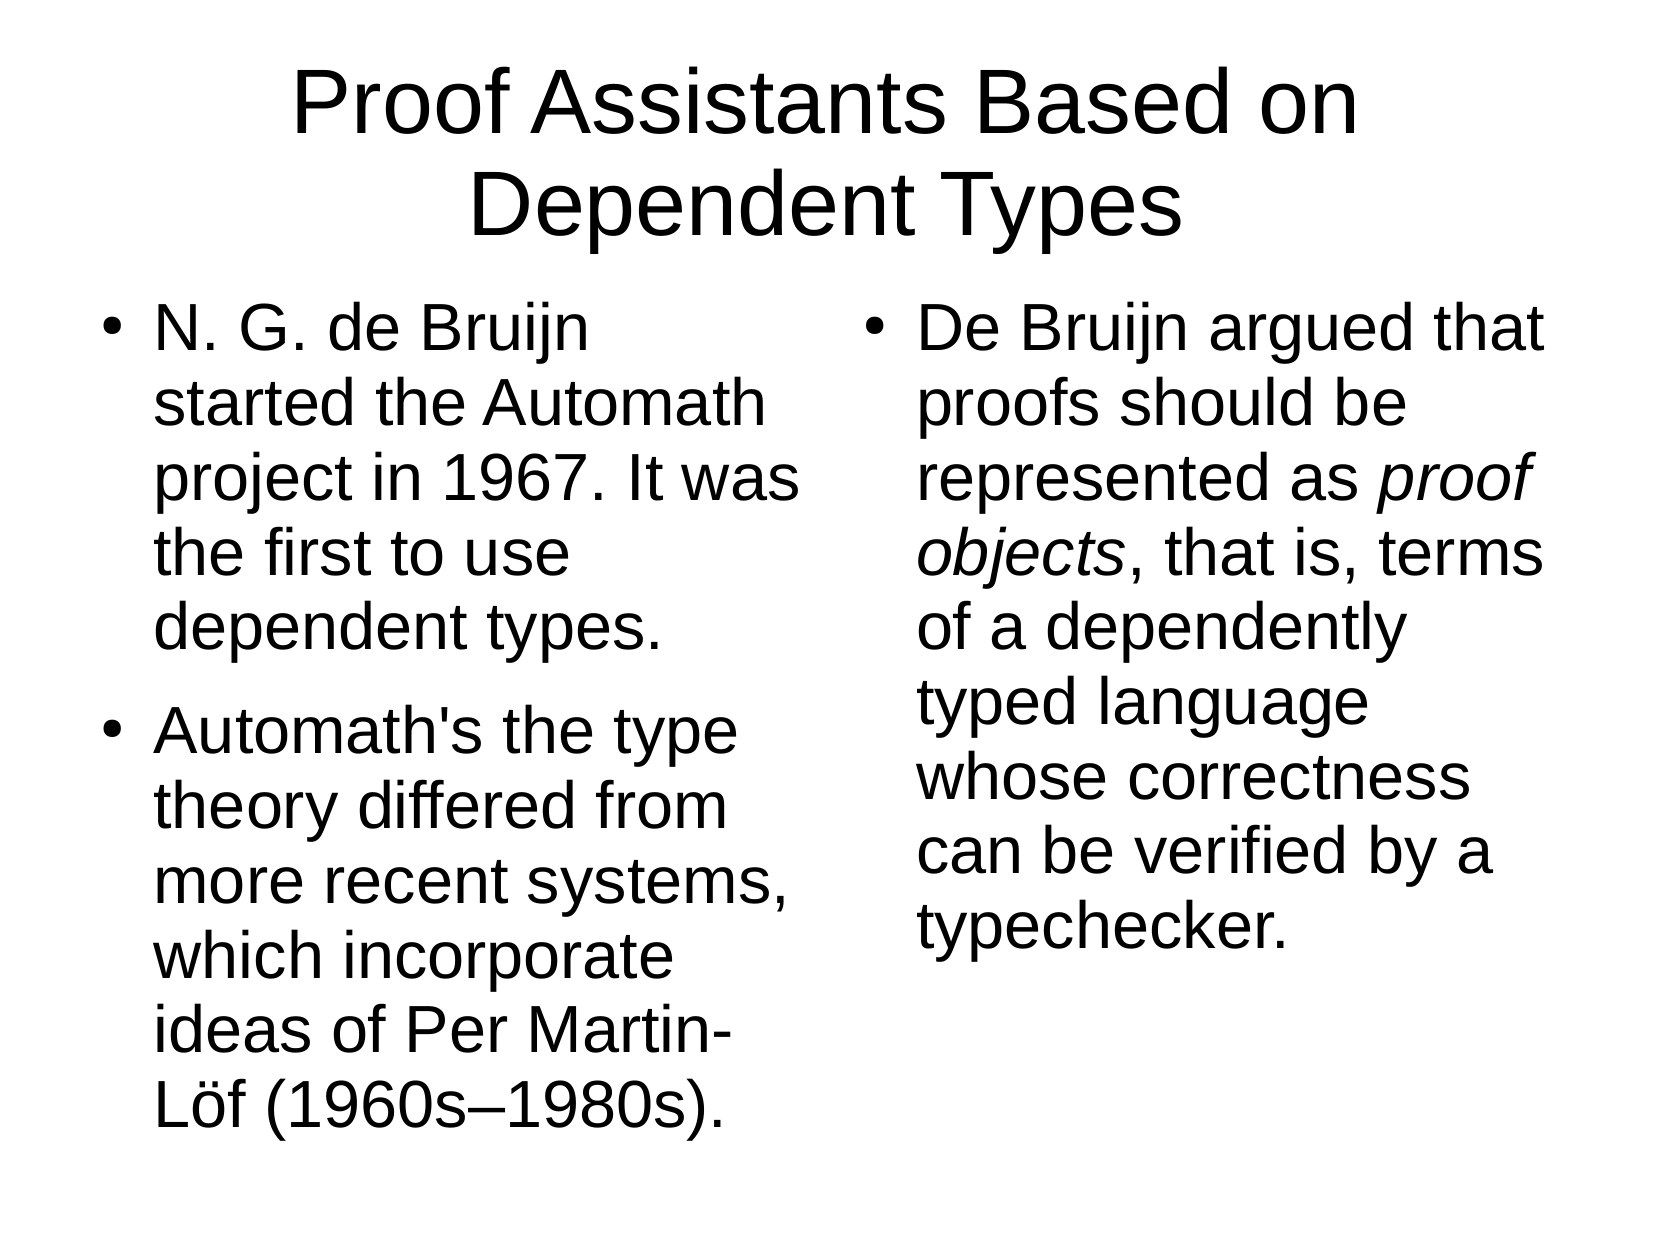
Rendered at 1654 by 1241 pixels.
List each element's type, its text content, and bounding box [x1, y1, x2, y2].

list N. G. de Bruijn started the Automath project in 1967. It was the first to use dependent types. Automath's the type theory differed from more recent systems, which incorporate ideas of Per Martin-Löf (1960s–1980s). [82, 290, 809, 1143]
list De Bruijn argued that proofs should be represented as proof objects, that is, terms of a dependently typed language whose correctness can be verified by a typechecker. [845, 290, 1572, 1109]
title Proof Assistants Based on Dependent Types [82, 49, 1571, 257]
